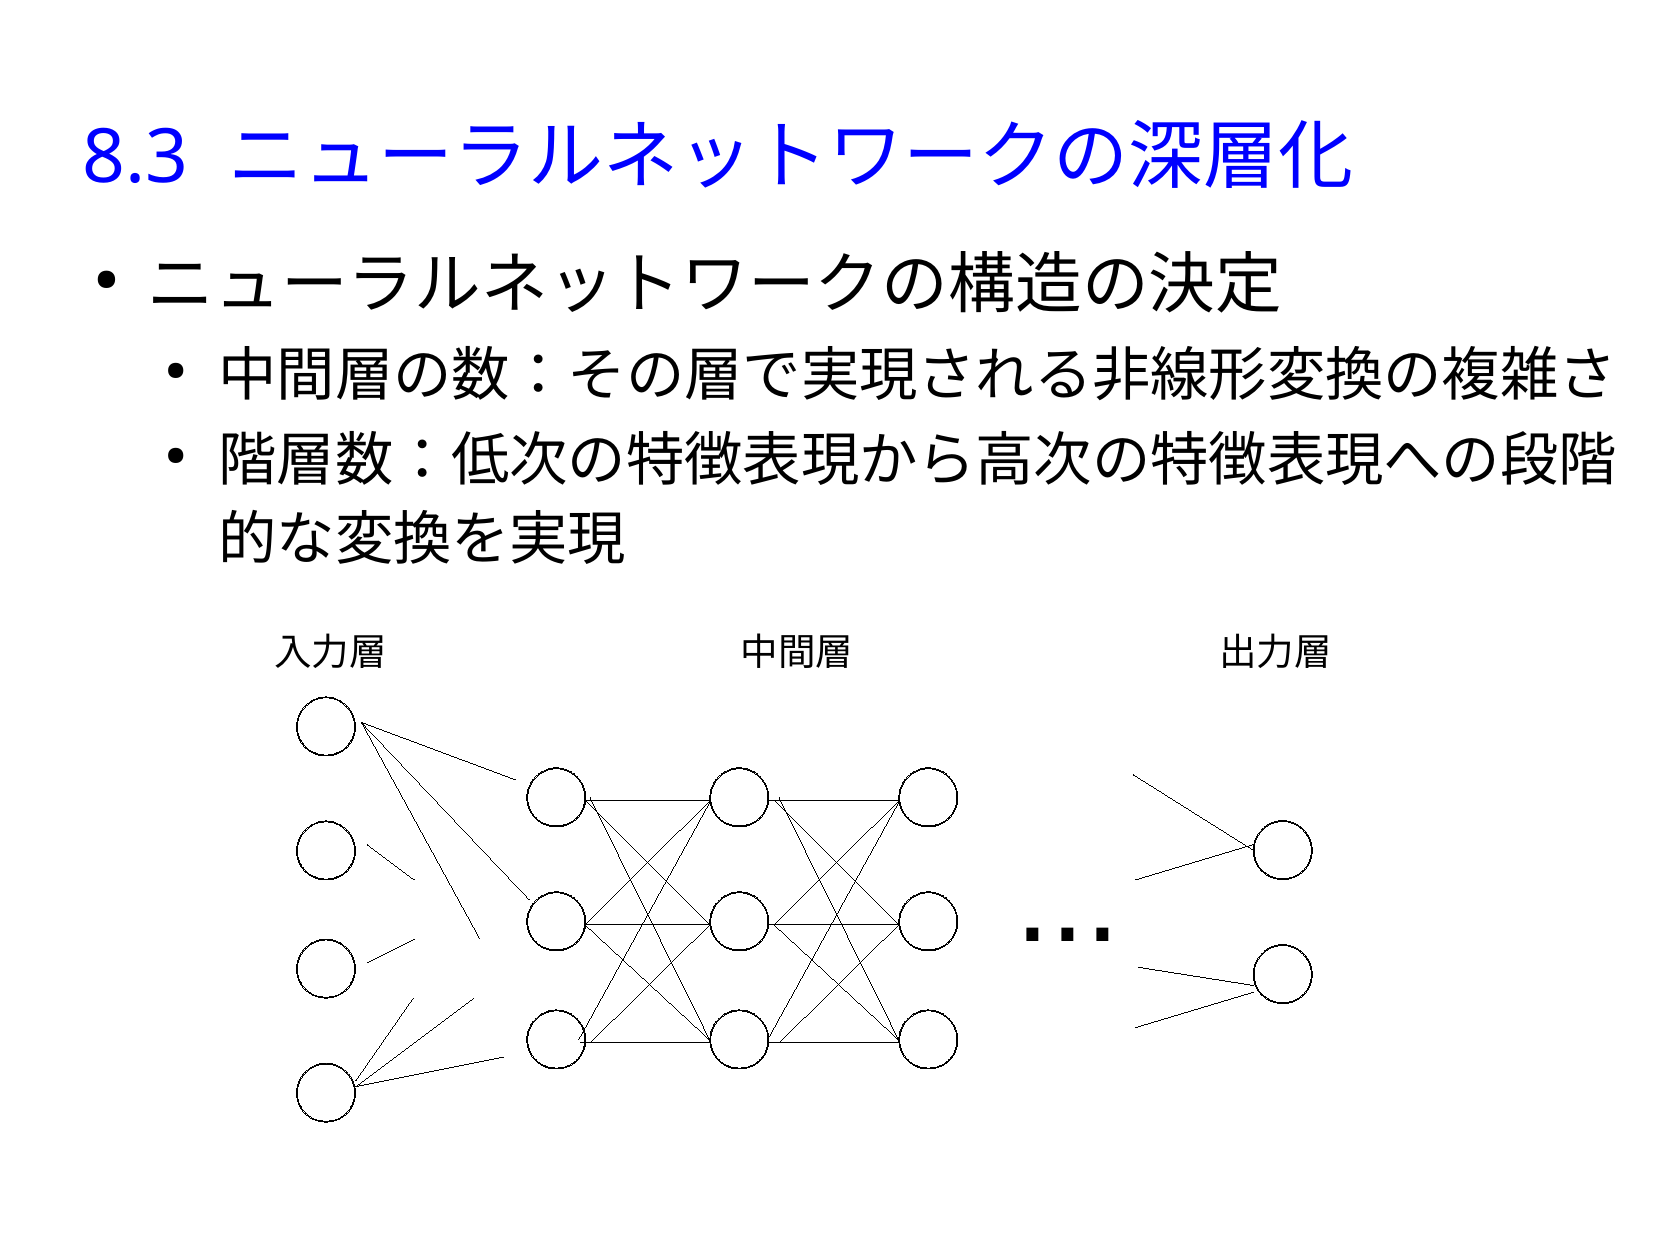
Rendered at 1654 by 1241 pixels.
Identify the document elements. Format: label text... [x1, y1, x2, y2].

text_box 中間層 [725, 614, 869, 686]
text_box [296, 939, 356, 999]
text_box [709, 1009, 769, 1069]
text_box [296, 696, 356, 756]
text_box [526, 767, 586, 827]
text_box [526, 891, 586, 951]
list ニューラルネットワークの構造の決定 中間層の数：その層で実現される非線形変換の複雑さ 階層数：低次の特徴表現から高次の特徴表現への段階的な変換を実現 [76, 236, 1625, 956]
text_box [296, 820, 356, 880]
text_box [898, 1009, 958, 1069]
text_box [898, 891, 958, 951]
title 8.3 ニューラルネットワークの深層化 [82, 49, 1571, 236]
text_box 入力層 [259, 614, 402, 686]
text_box ... [1001, 820, 1136, 976]
text_box 出力層 [1204, 614, 1347, 686]
text_box [898, 767, 958, 827]
text_box [709, 891, 769, 951]
text_box [1253, 944, 1313, 1004]
text_box [709, 767, 769, 827]
text_box [526, 1009, 586, 1069]
text_box [1253, 820, 1313, 880]
text_box [296, 1063, 356, 1123]
